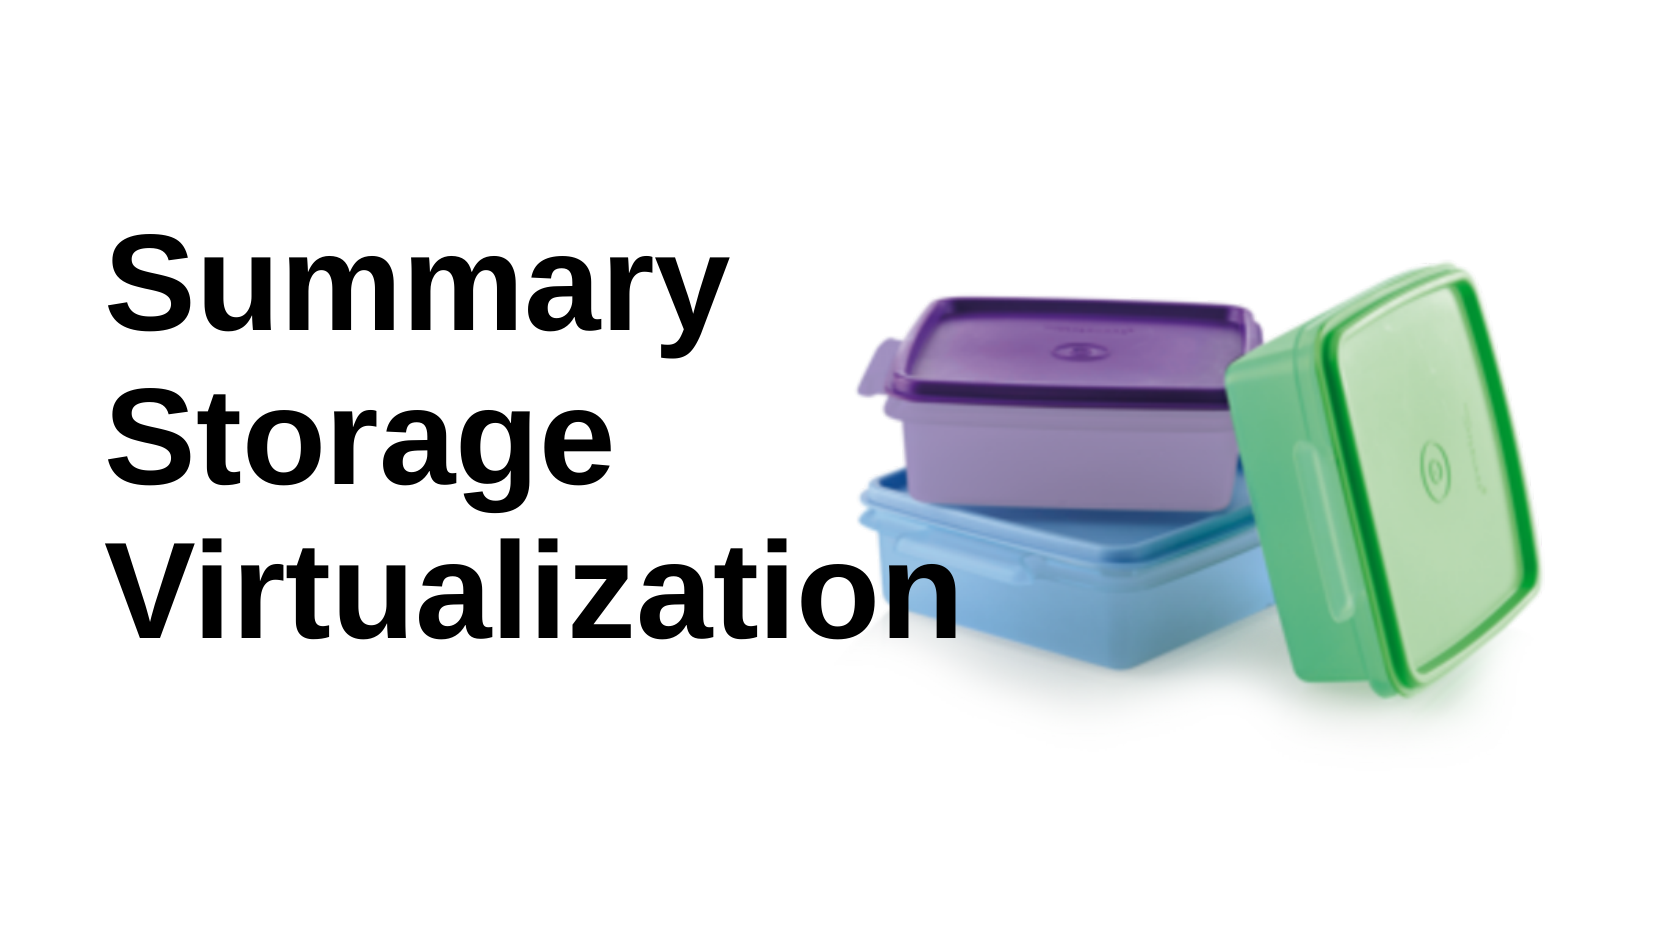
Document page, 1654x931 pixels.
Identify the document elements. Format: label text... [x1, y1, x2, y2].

picture [801, 240, 1584, 816]
text_box Summary Storage Virtualization [90, 198, 1036, 676]
